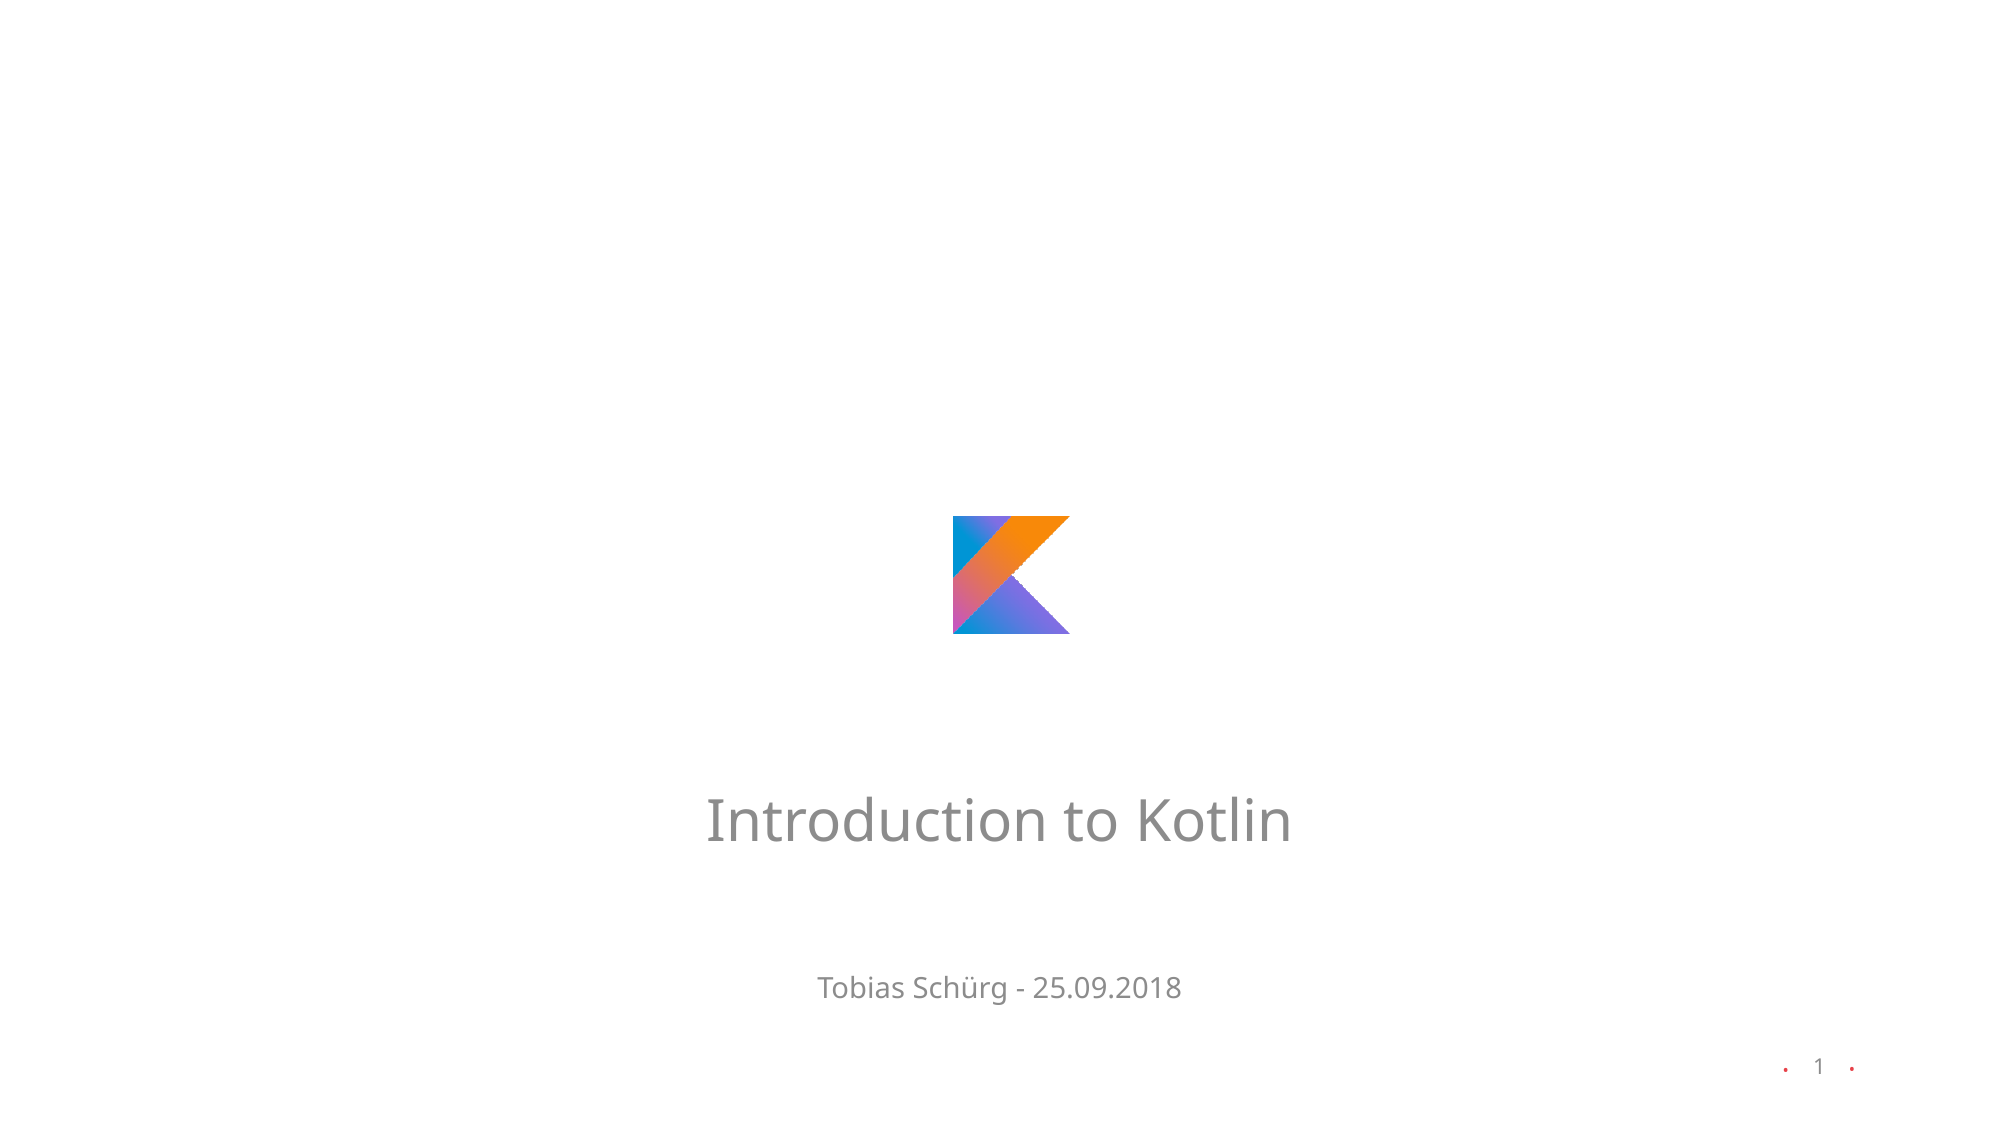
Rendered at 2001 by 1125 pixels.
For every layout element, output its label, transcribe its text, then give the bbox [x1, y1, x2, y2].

list Tobias Schürg - 25.09.2018 [751, 940, 1249, 1024]
subtitle Introduction to Kotlin [644, 768, 1356, 845]
picture [951, 515, 1071, 635]
